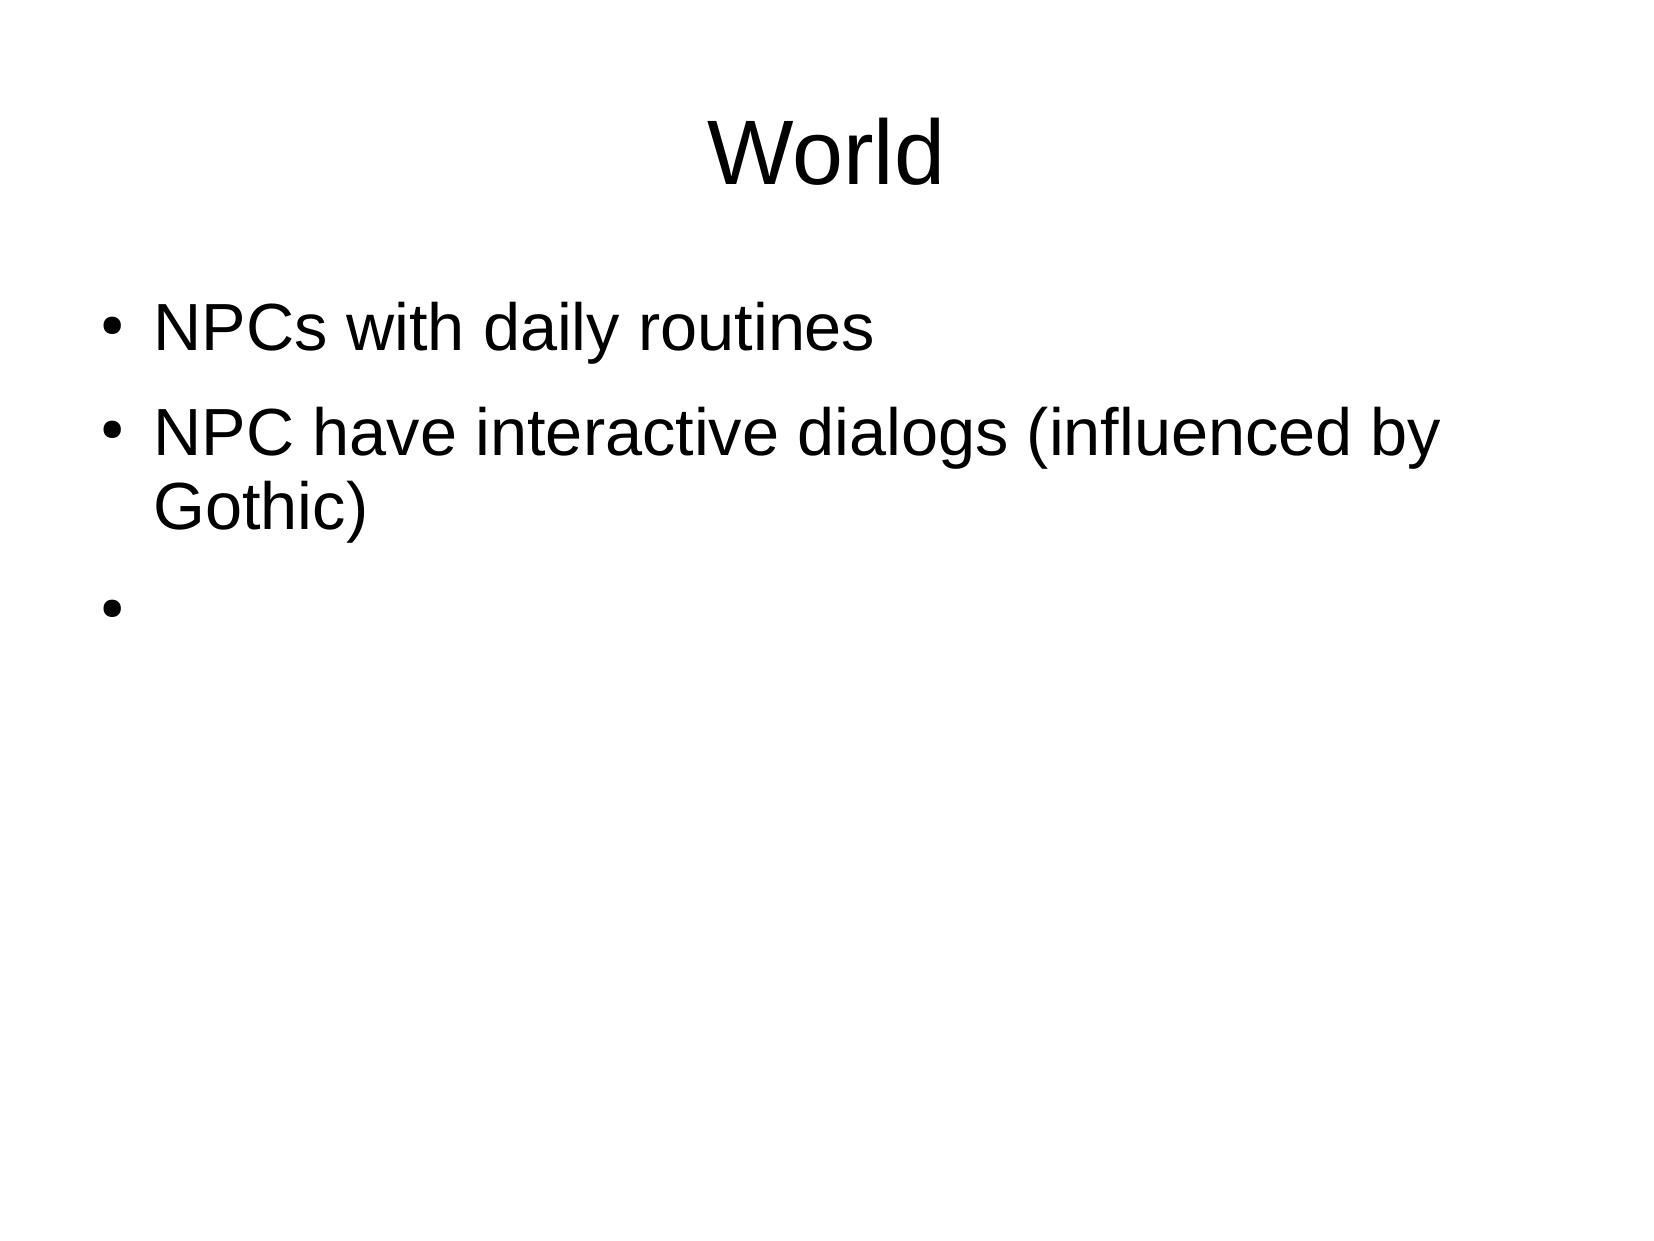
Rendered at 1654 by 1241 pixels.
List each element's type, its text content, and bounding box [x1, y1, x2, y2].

title World [82, 49, 1571, 257]
list NPCs with daily routines NPC have interactive dialogs (influenced by Gothic) [82, 290, 1571, 1010]
